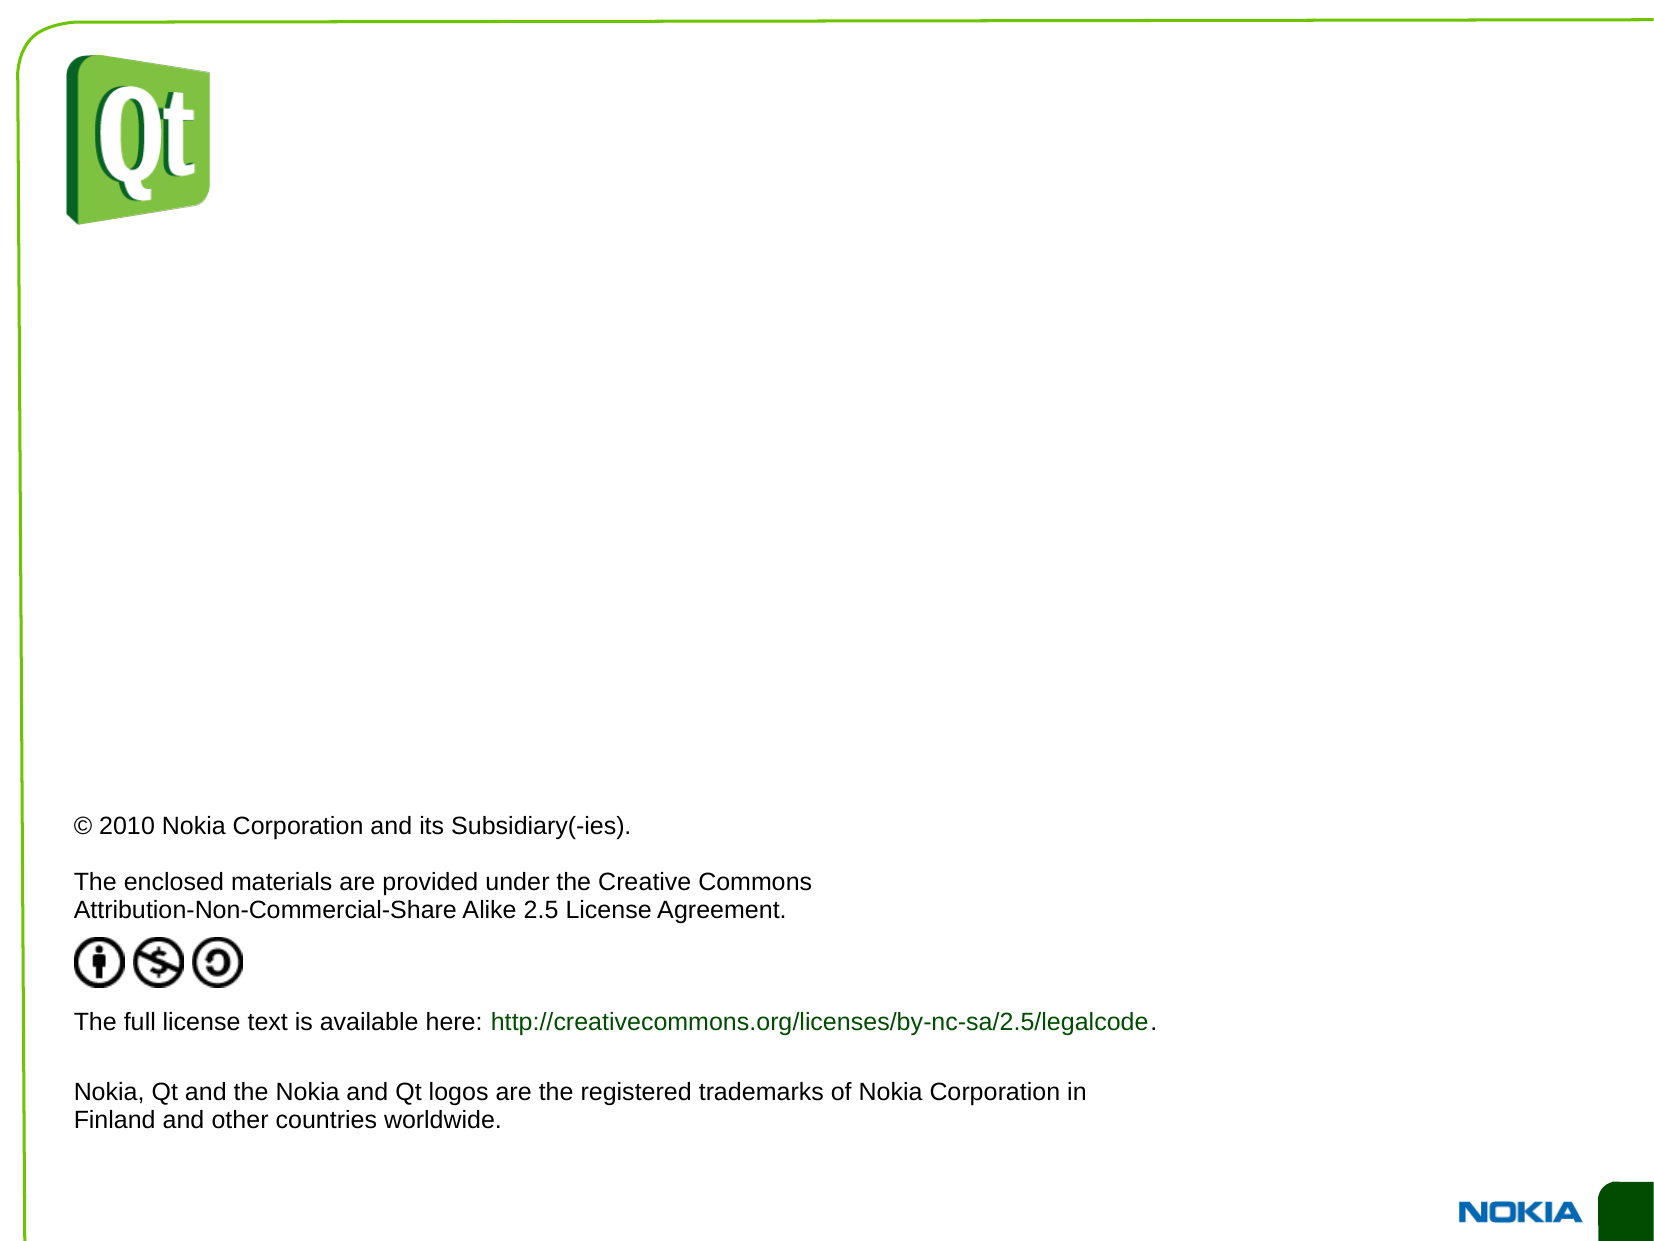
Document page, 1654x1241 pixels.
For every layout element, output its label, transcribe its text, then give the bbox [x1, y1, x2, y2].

picture [192, 937, 243, 988]
picture [66, 55, 210, 225]
picture [1459, 1201, 1583, 1223]
picture [133, 937, 184, 988]
picture [74, 937, 125, 988]
text_box © 2010 Nokia Corporation and its Subsidiary(-ies). The enclosed materials are provided under the Creative Commons Attribution-Non-Commercial-Share Alike 2.5 License Agreement. The full license text is available here: http://creativecommons.org/licenses/by-nc-sa/2.5/legalcode. Nokia, Qt and the Nokia and Qt logos are the registered trademarks of Nokia Corporation in Finland and other countries worldwide. [59, 804, 1188, 1241]
